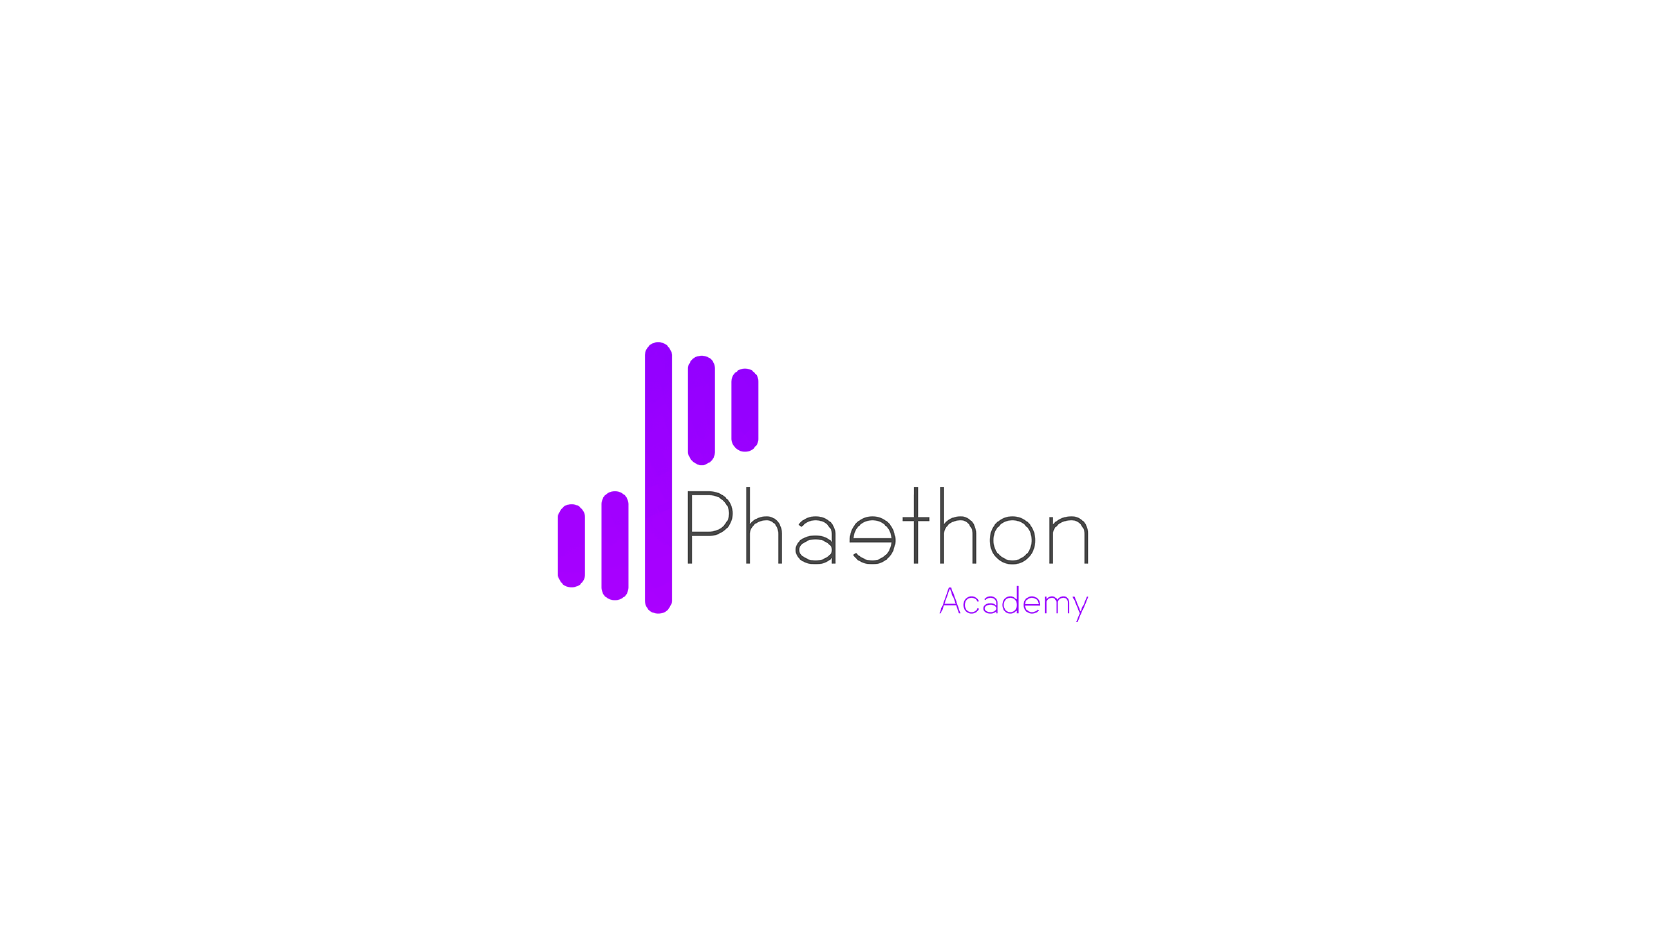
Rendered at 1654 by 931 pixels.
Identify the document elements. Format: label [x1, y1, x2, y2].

picture [549, 311, 1102, 644]
